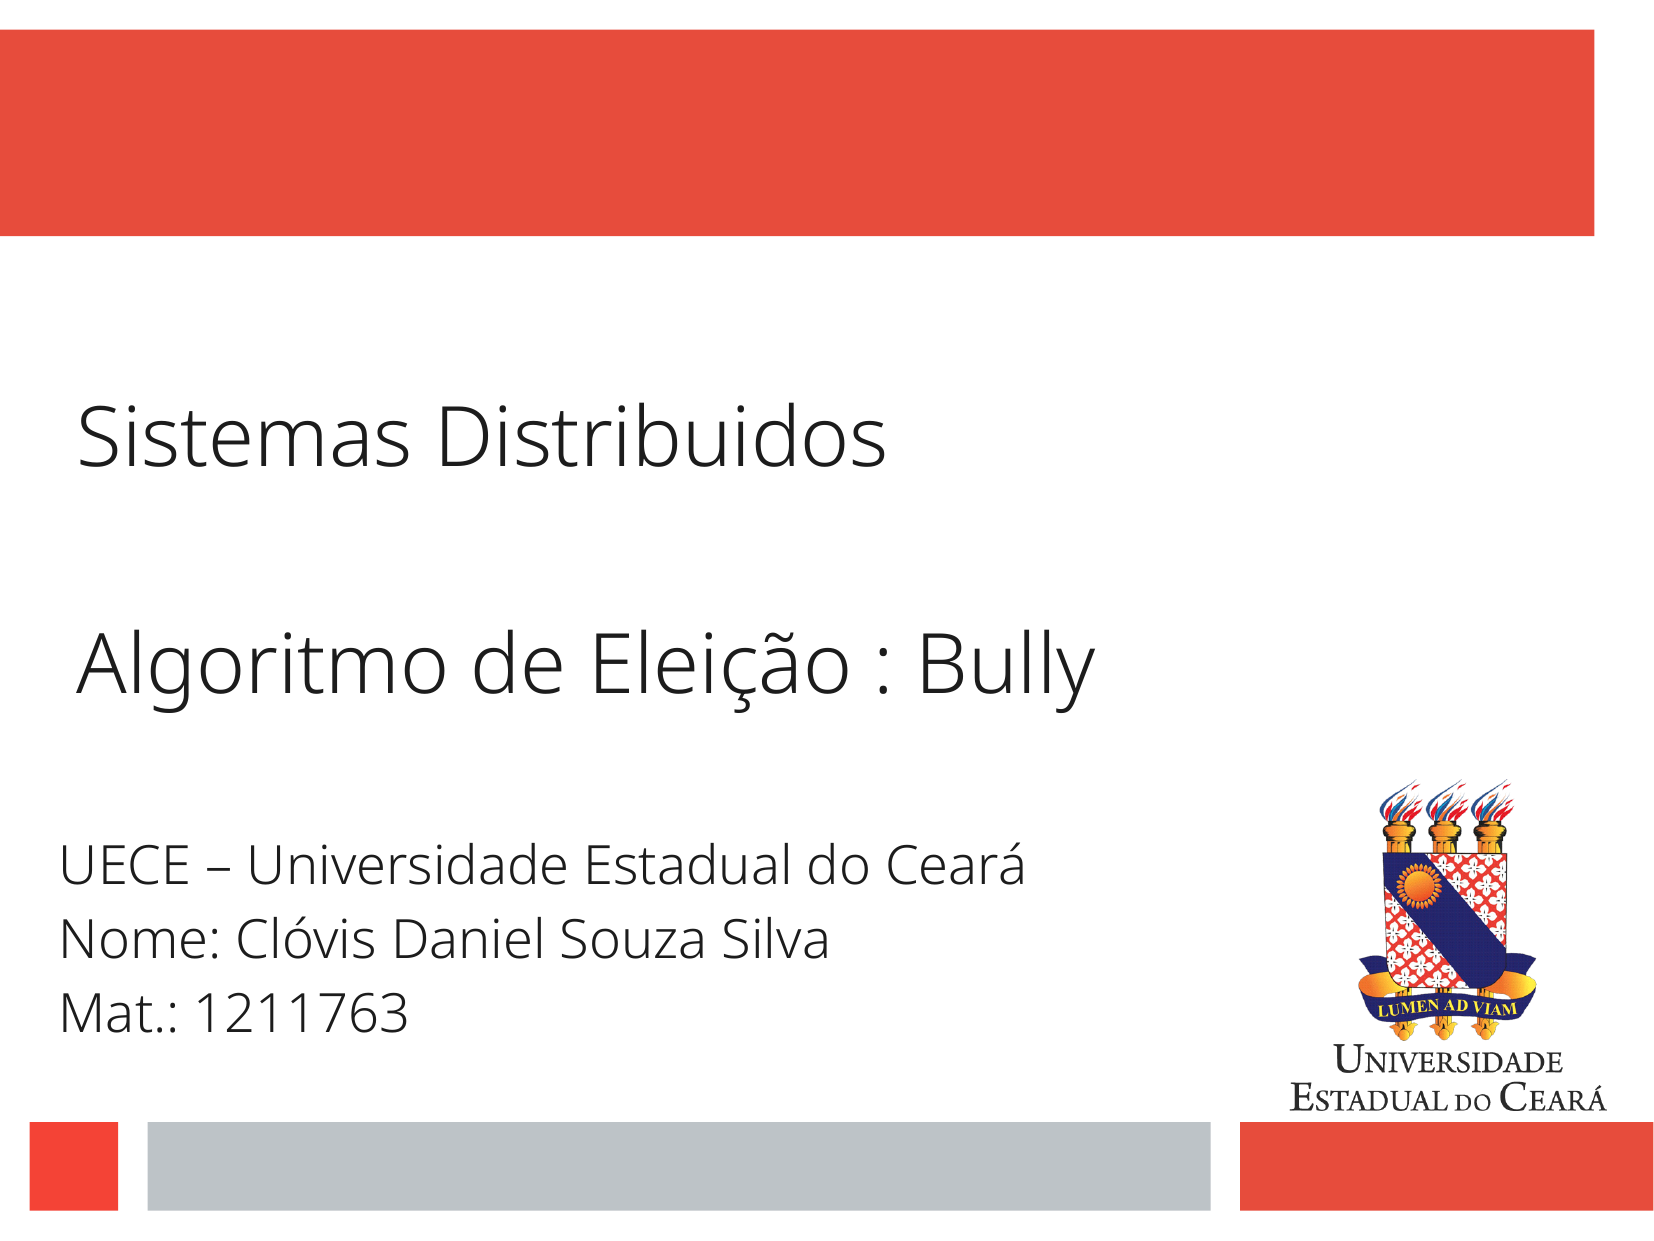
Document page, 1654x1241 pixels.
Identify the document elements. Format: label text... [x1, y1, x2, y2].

picture [1289, 779, 1607, 1111]
text_box UECE – Universidade Estadual do Ceará Nome: Clóvis Daniel Souza Silva Mat.: 1211763 [59, 826, 1289, 1093]
text_box Sistemas Distribuidos Algoritmo de Eleição : Bully [76, 377, 1583, 733]
